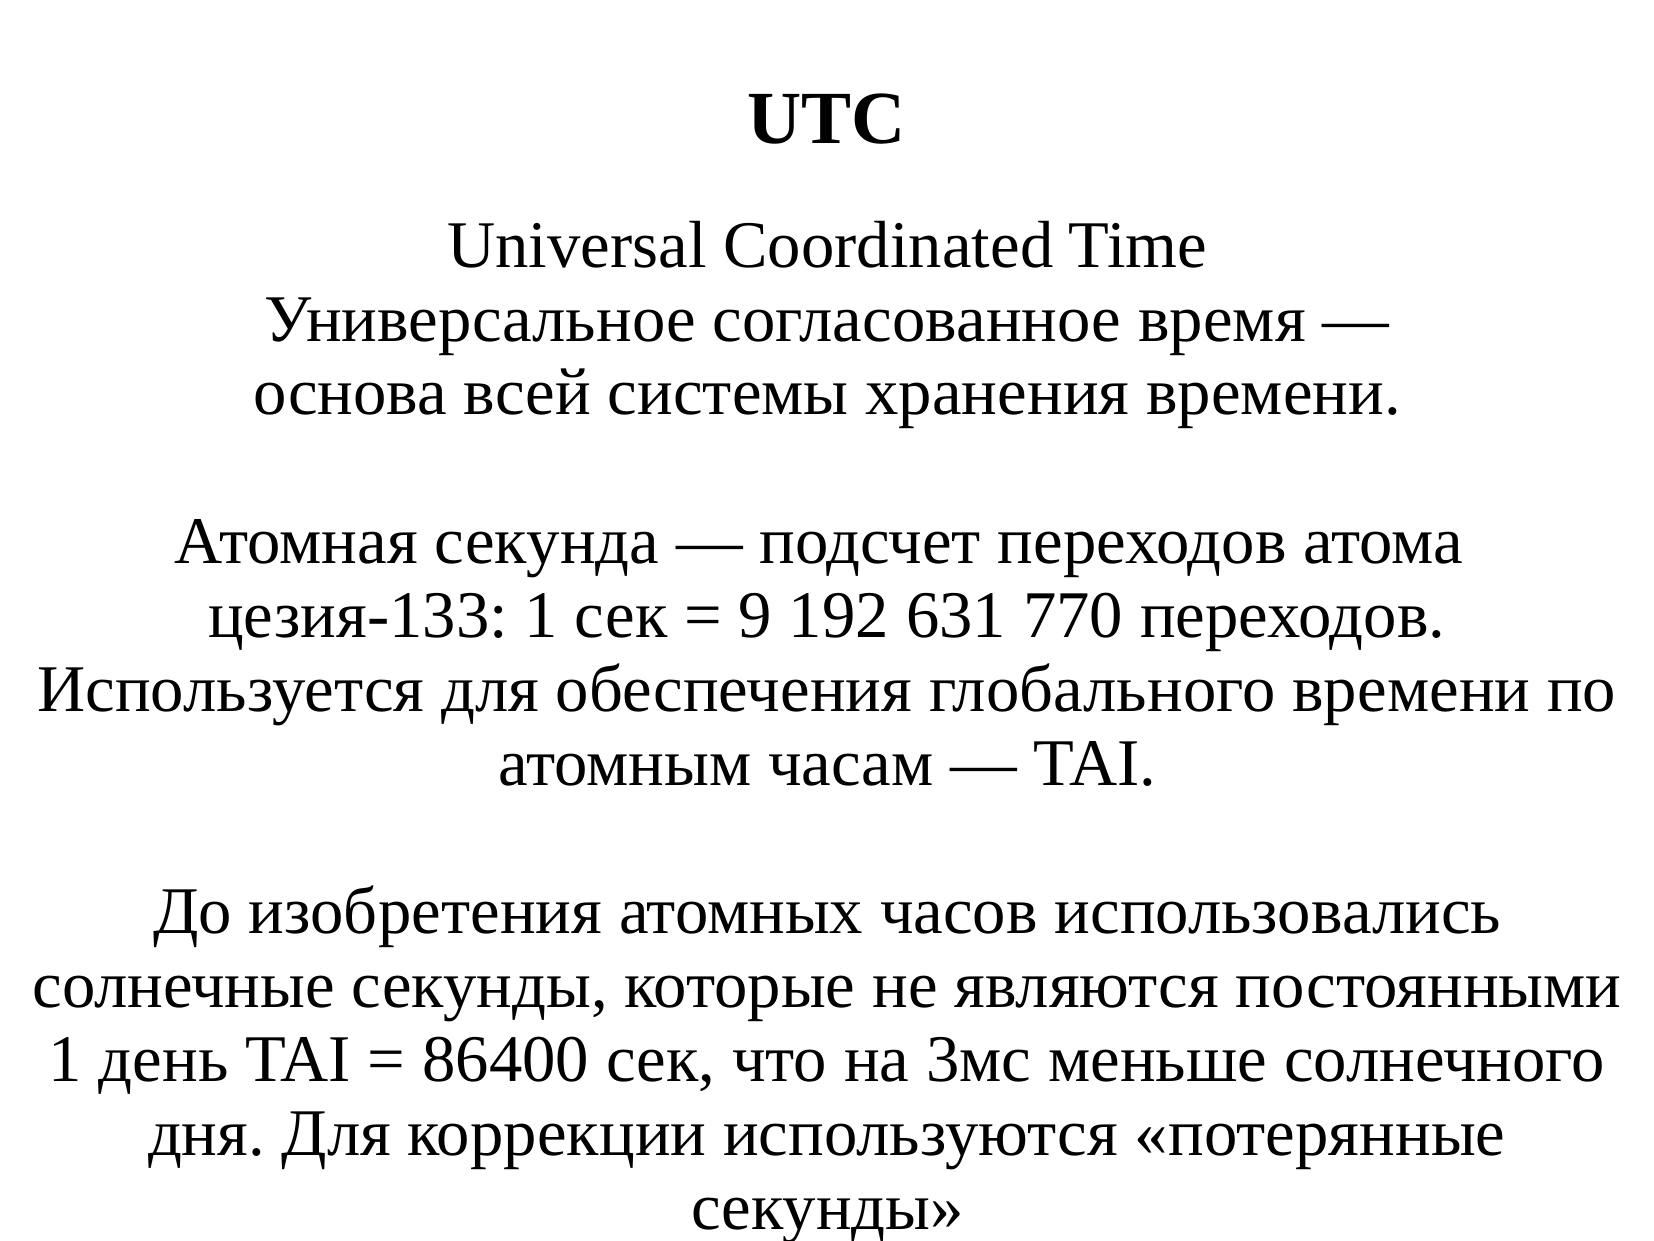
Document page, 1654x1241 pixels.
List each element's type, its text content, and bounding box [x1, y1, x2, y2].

title UTC [30, 27, 1624, 207]
subtitle Universal Coordinated Time Универсальное согласованное время — основа всей системы хранения времени. Атомная секунда — подсчет переходов атома цезия-133: 1 сек = 9 192 631 770 переходов. Используется для обеспечения глобального времени по атомным часам — TAI. До изобретения атомных часов использовались солнечные секунды, которые не являются постоянными 1 день TAI = 86400 сек, что на 3мс меньше солнечного дня. Для коррекции используются «потерянные секунды» [30, 207, 1626, 1241]
